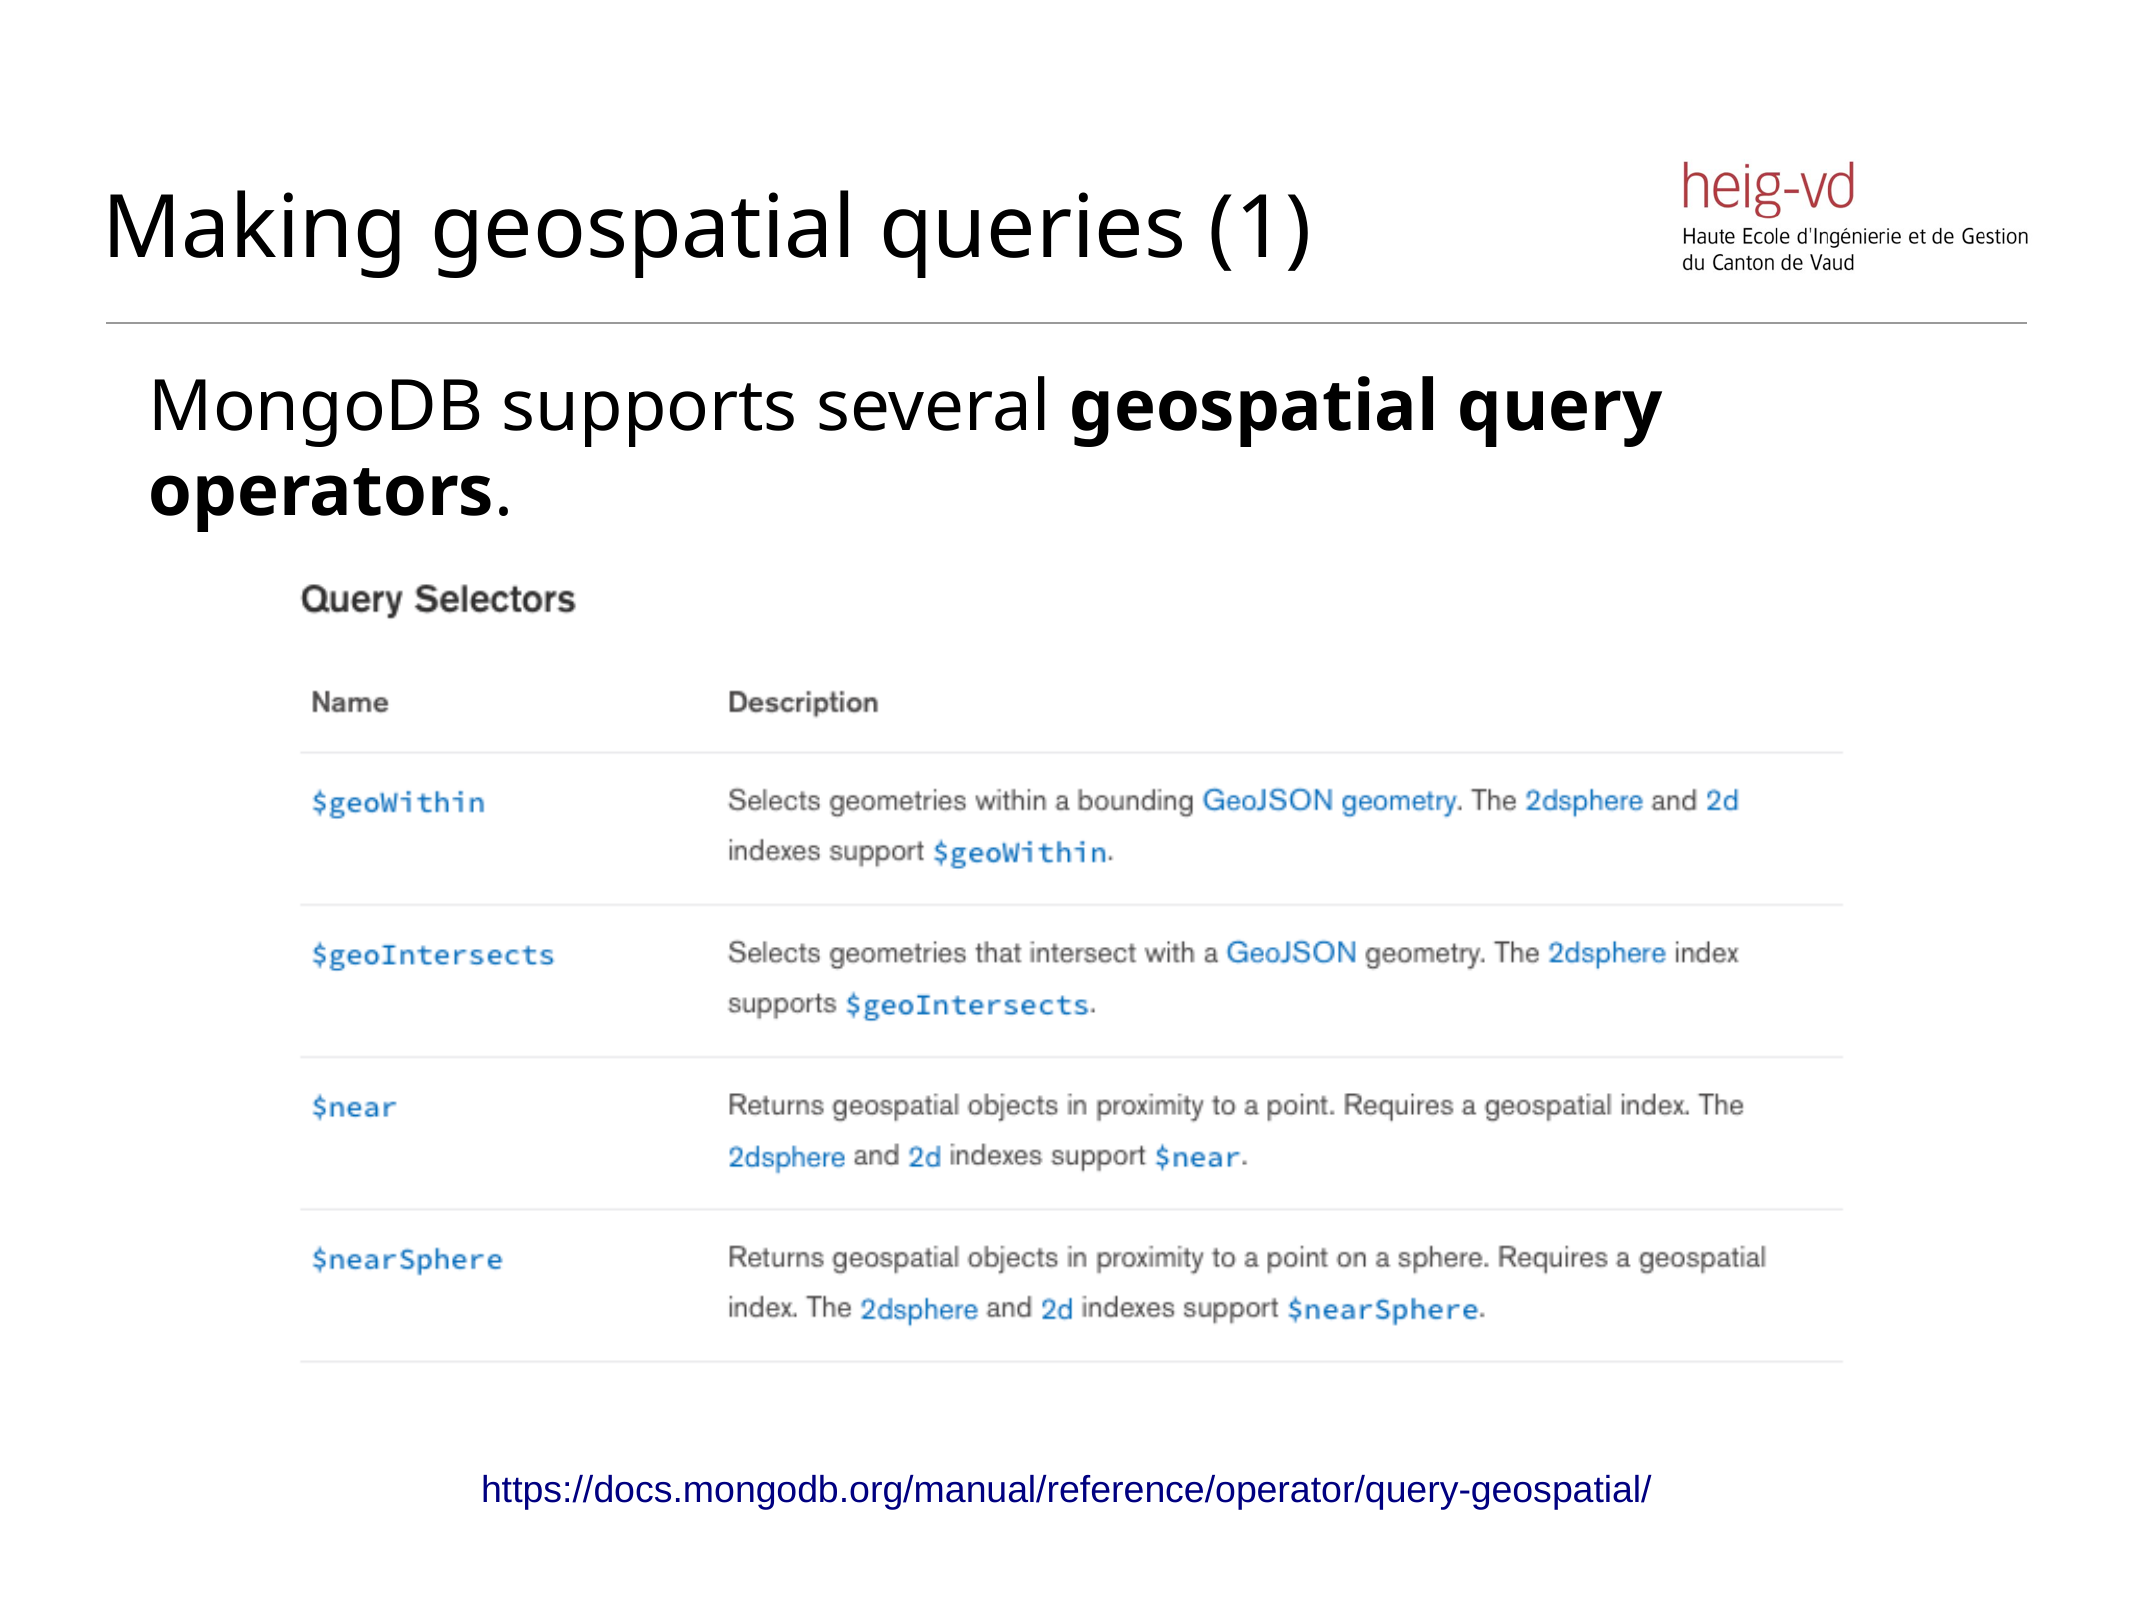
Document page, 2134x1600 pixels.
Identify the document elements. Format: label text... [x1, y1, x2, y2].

text_box MongoDB supports several geospatial query operators. [140, 351, 1993, 538]
text_box https://docs.mongodb.org/manual/reference/operator/query-geospatial/ [472, 1456, 1661, 1519]
picture [278, 556, 1856, 1382]
title Making geospatial queries (1) [93, 54, 2040, 284]
